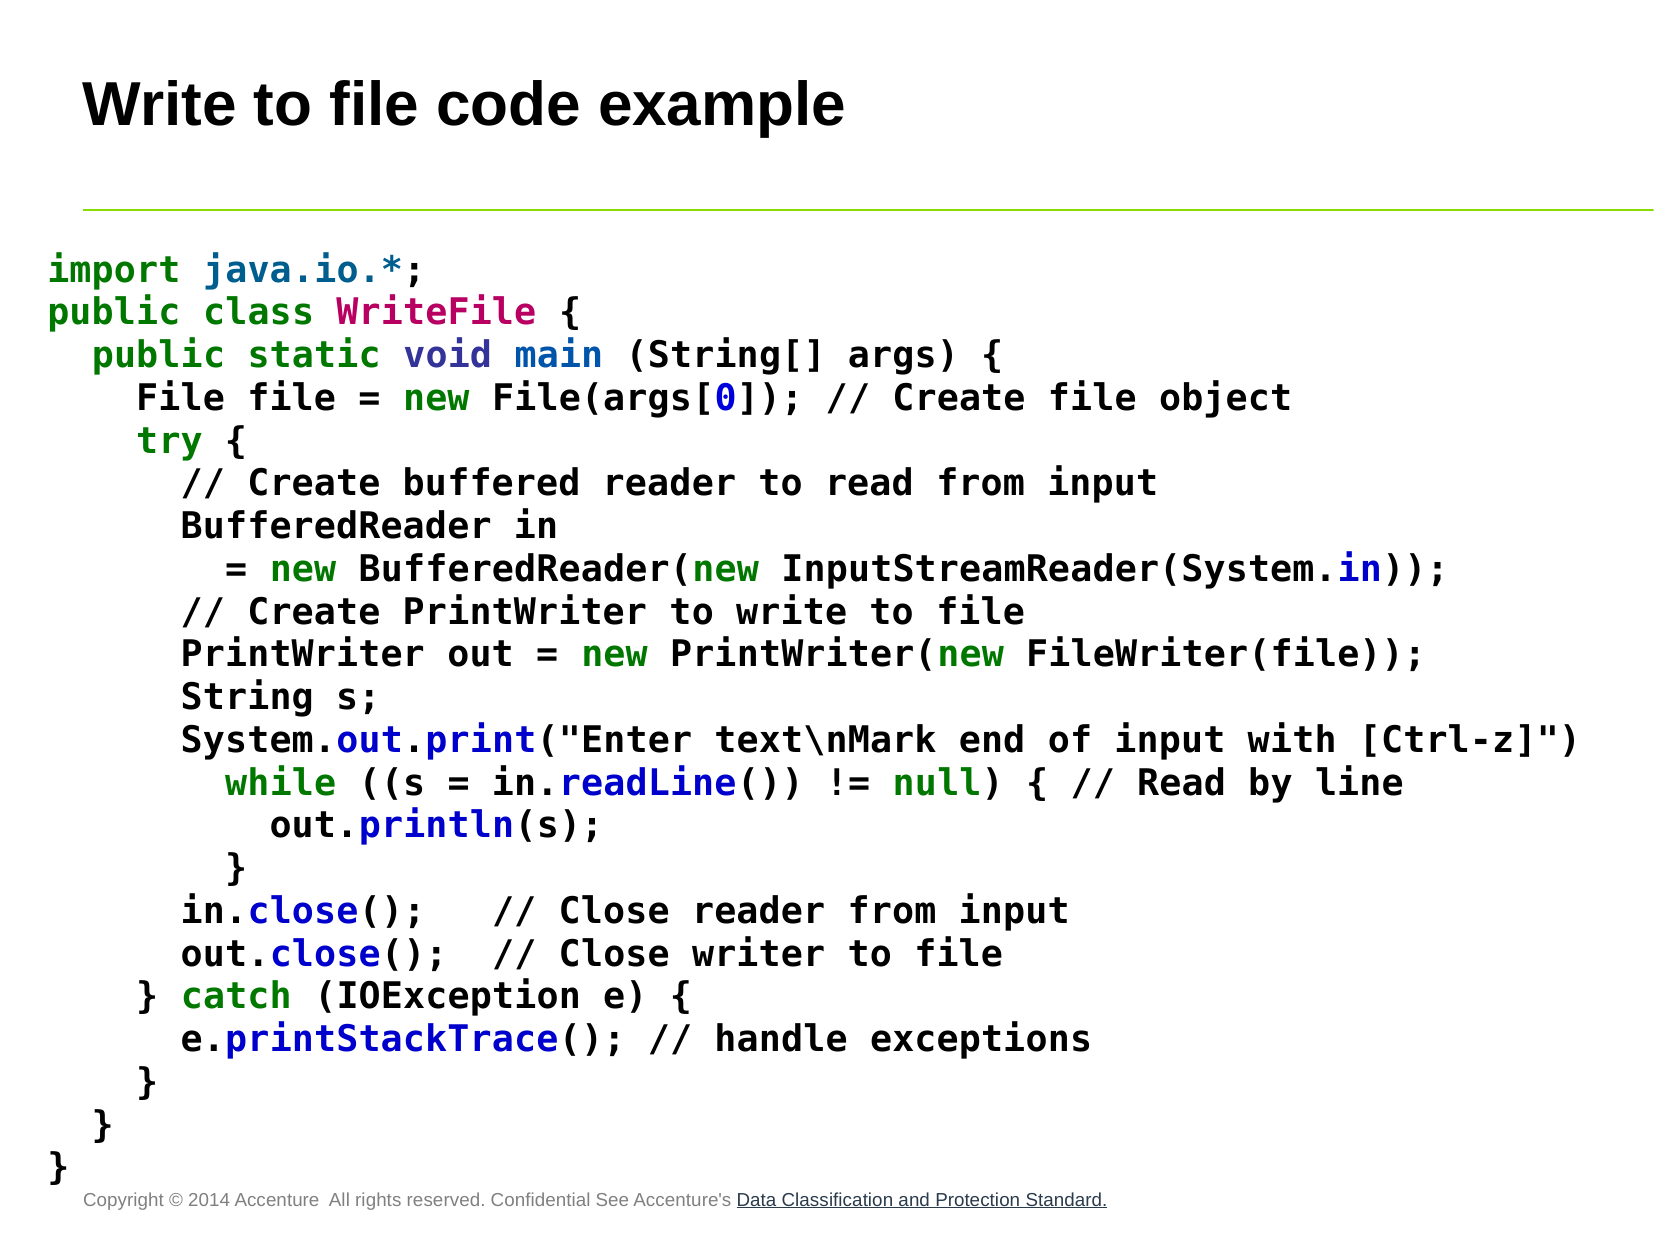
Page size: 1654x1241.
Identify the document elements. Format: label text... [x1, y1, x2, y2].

list import java.io.*; public class WriteFile { public static void main (String[] args) { File file = new File(args[0]); // Create file object try { // Create buffered reader to read from input BufferedReader in = new BufferedReader(new InputStreamReader(System.in)); // Create PrintWriter to write to file PrintWriter out = new PrintWriter(new FileWriter(file)); String s; System.out.print("Enter text\nMark end of input with [Ctrl-z]") while ((s = in.readLine()) != null) { // Read by line out.println(s); } in.close(); // Close reader from input out.close(); // Close writer to file } catch (IOException e) { e.printStackTrace(); // handle exceptions } } } [47, 248, 1595, 1241]
title Write to file code example [82, 31, 1571, 178]
